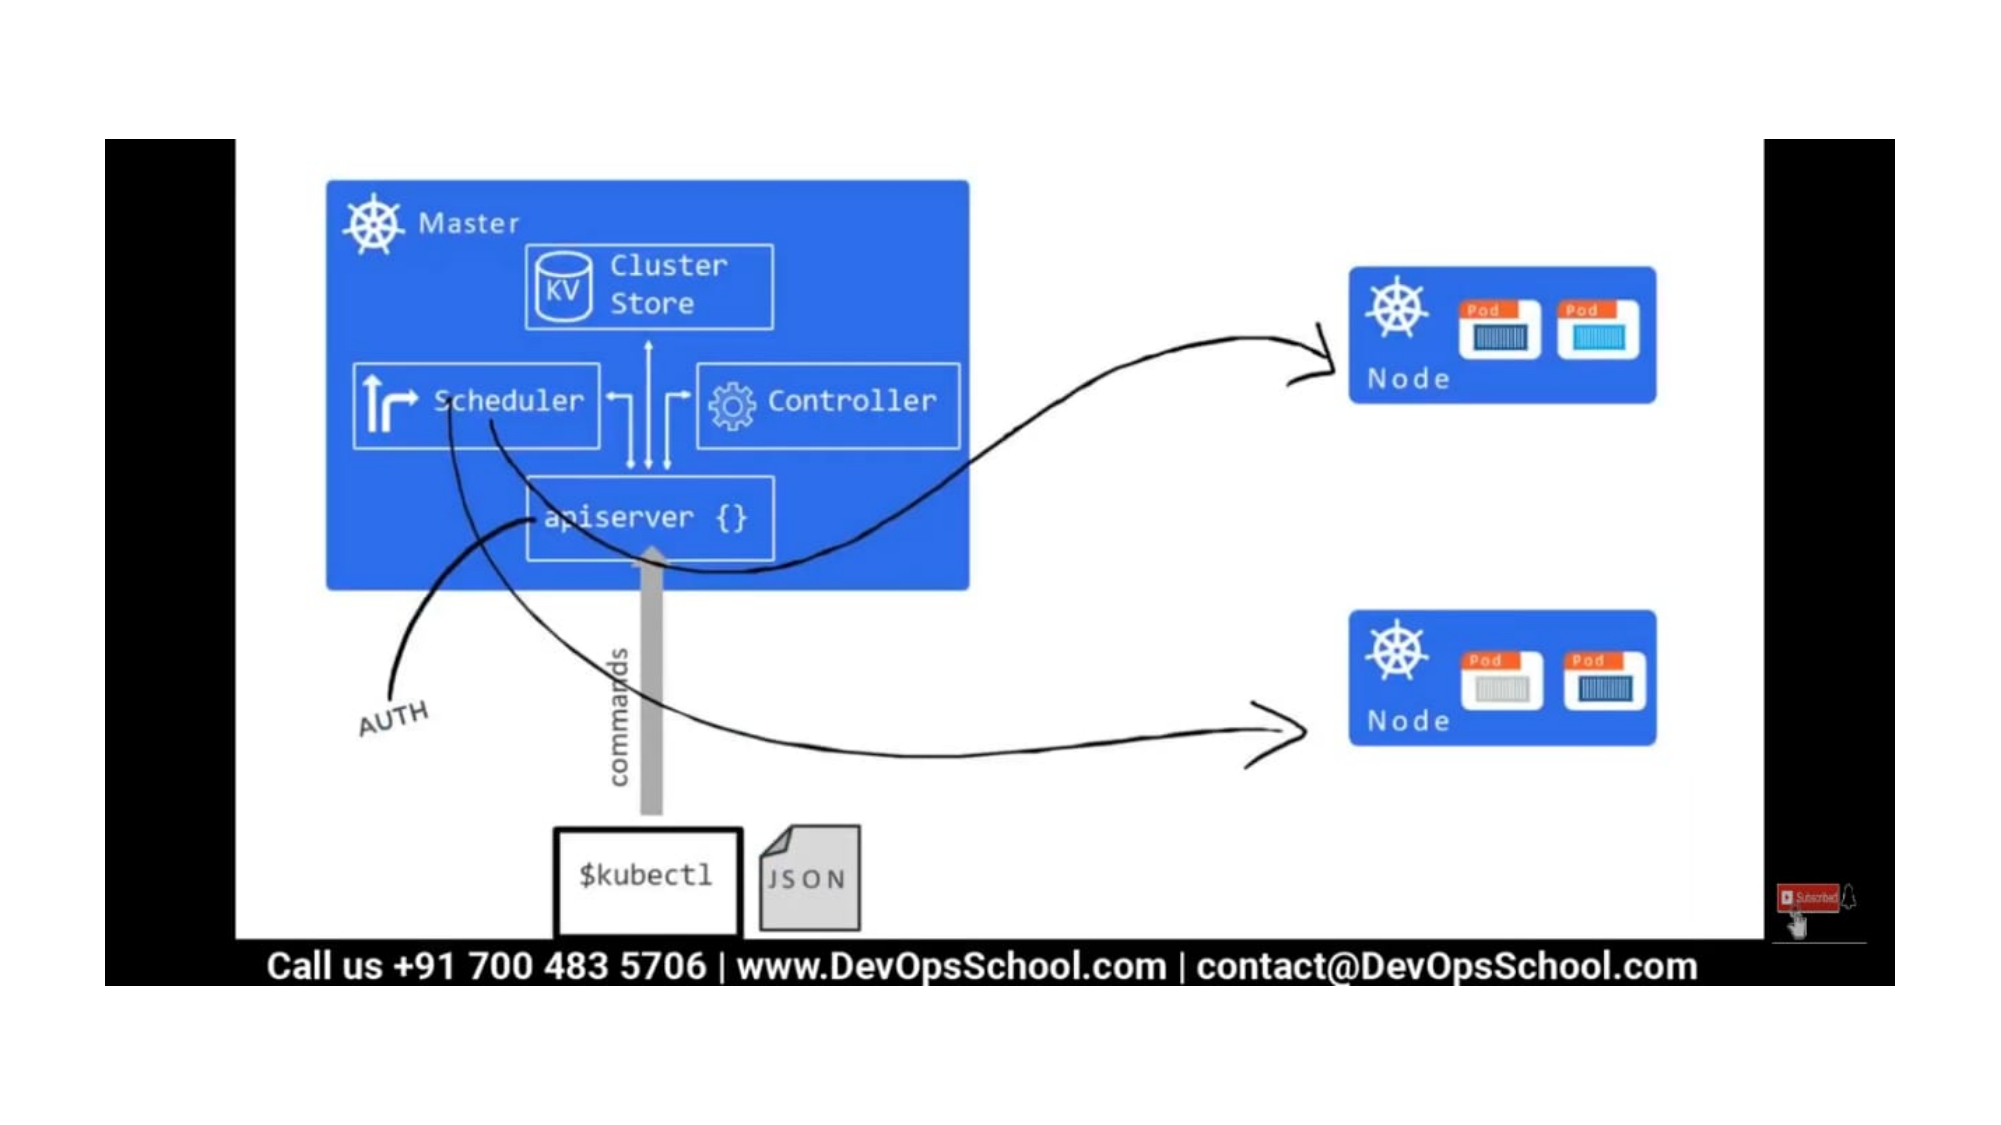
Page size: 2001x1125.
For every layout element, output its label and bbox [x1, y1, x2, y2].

picture [105, 139, 1895, 986]
